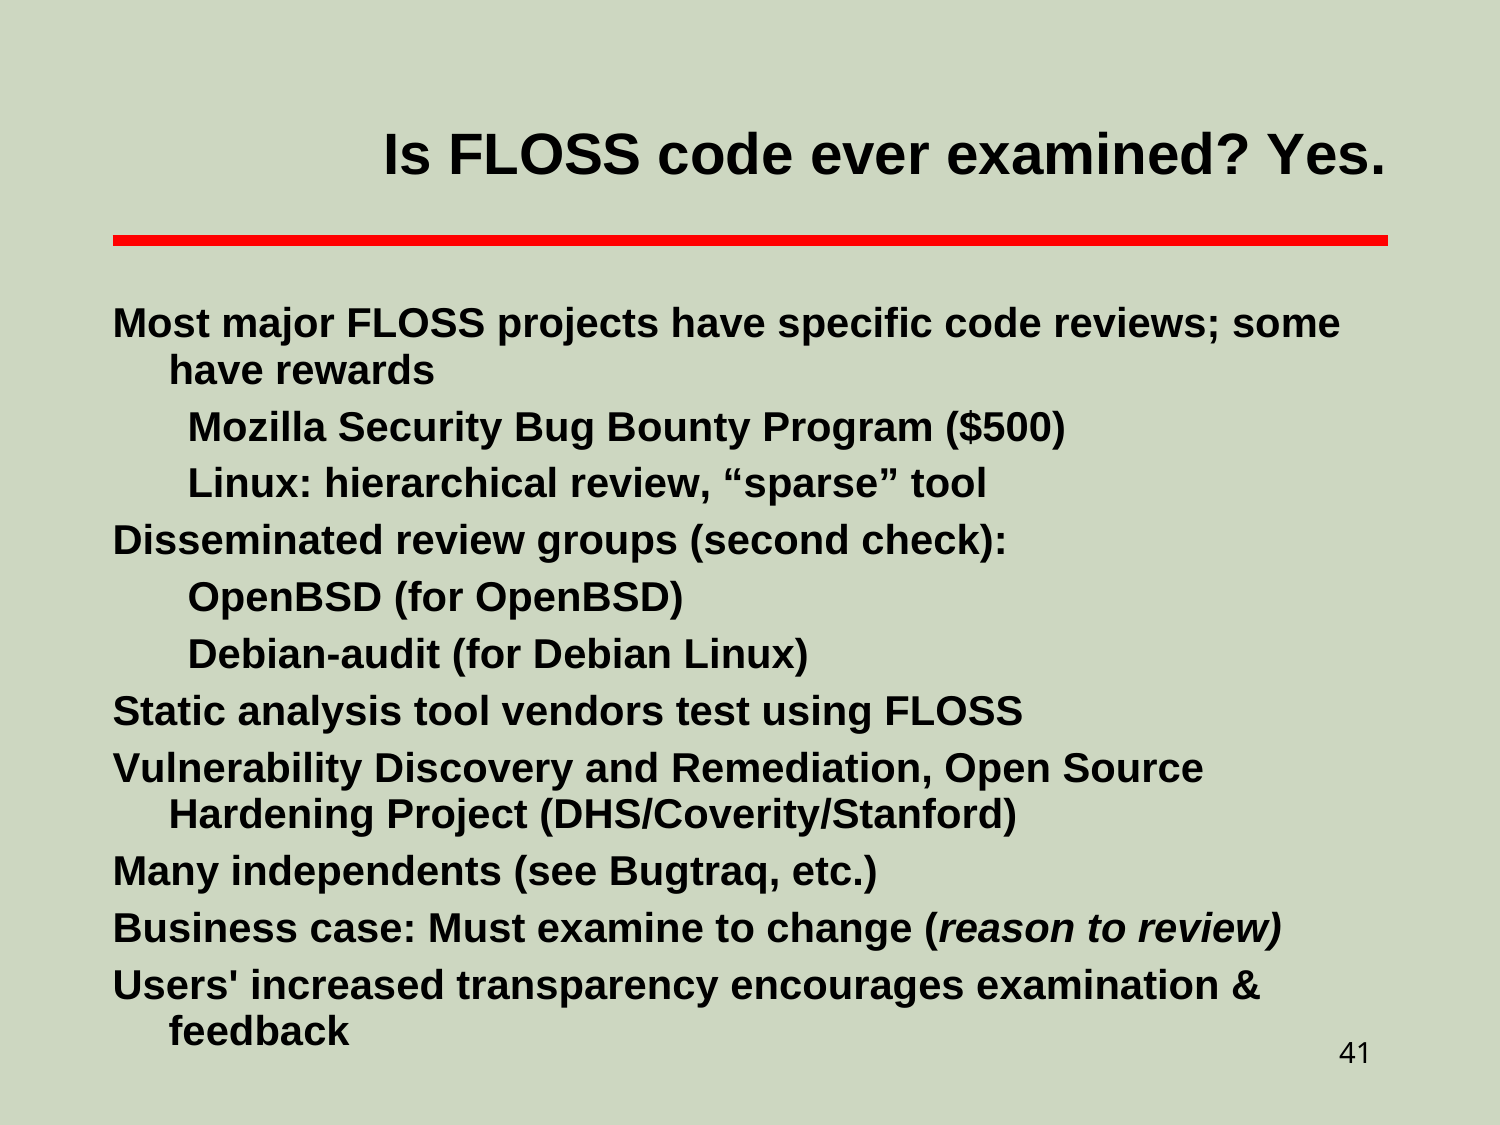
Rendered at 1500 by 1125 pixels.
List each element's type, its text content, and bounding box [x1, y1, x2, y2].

title Is FLOSS code ever examined? Yes. [337, 79, 1388, 230]
list Most major FLOSS projects have specific code reviews; some have rewards Mozilla Security Bug Bounty Program ($500) Linux: hierarchical review, “sparse” tool Disseminated review groups (second check): OpenBSD (for OpenBSD) Debian-audit (for Debian Linux) Static analysis tool vendors test using FLOSS Vulnerability Discovery and Remediation, Open Source Hardening Project (DHS/Coverity/Stanford) Many independents (see Bugtraq, etc.) Business case: Must examine to change (reason to review) Users' increased transparency encourages examination & feedback [112, 299, 1388, 1055]
